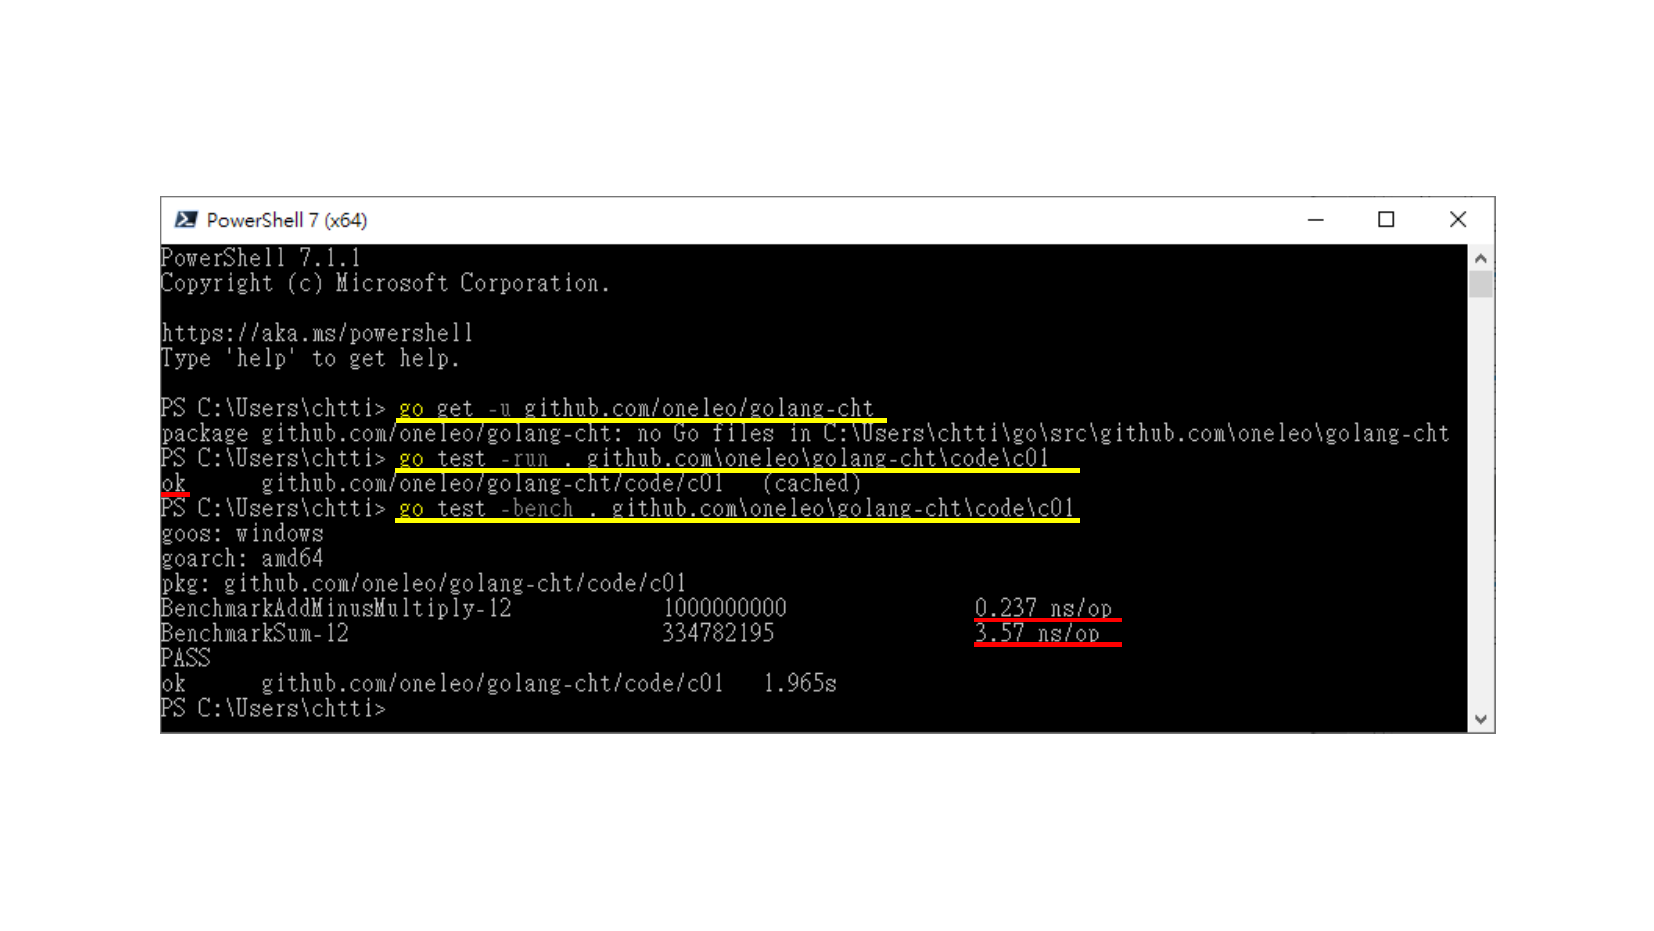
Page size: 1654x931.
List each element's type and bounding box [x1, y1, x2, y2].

picture [160, 196, 1496, 734]
